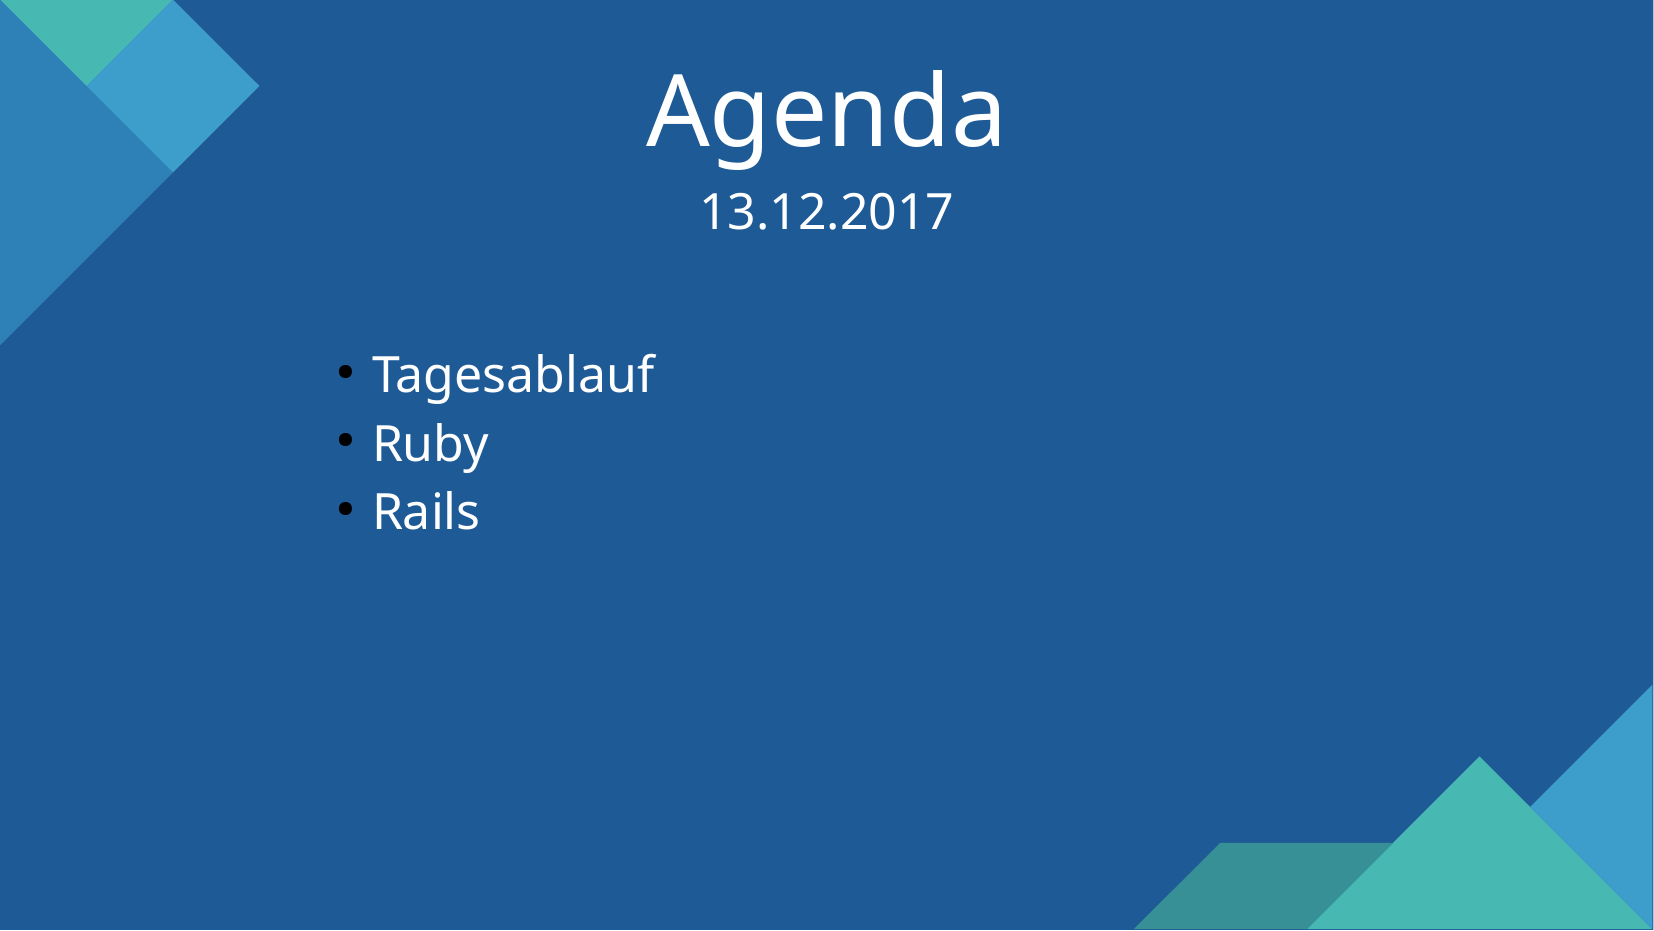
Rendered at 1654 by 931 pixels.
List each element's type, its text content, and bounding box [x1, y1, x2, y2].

title Agenda 13.12.2017 [58, 42, 1595, 242]
text_box Tagesablauf Ruby Rails [330, 339, 1382, 538]
